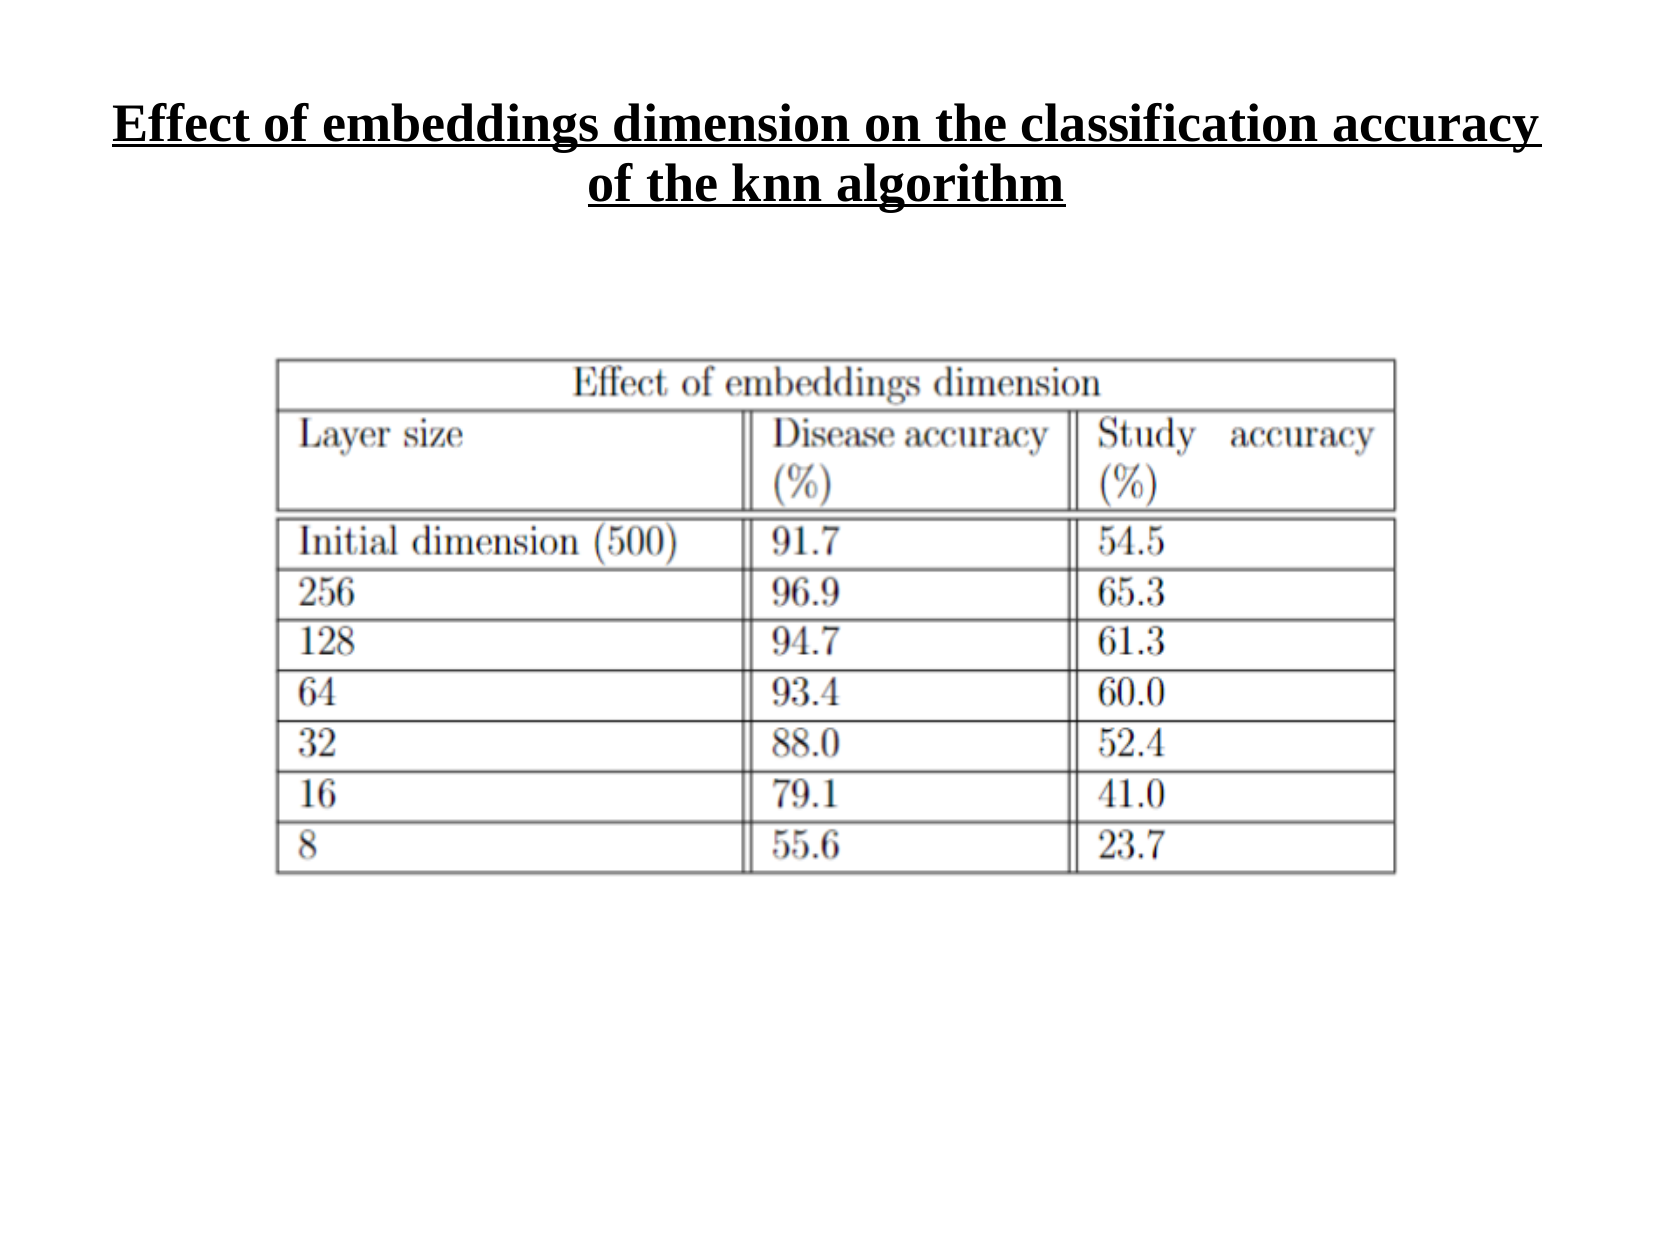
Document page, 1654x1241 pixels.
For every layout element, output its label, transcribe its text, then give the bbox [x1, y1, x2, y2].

title Effect of embeddings dimension on the classification accuracy of the knn algorithm [82, 49, 1571, 257]
picture [271, 354, 1406, 886]
